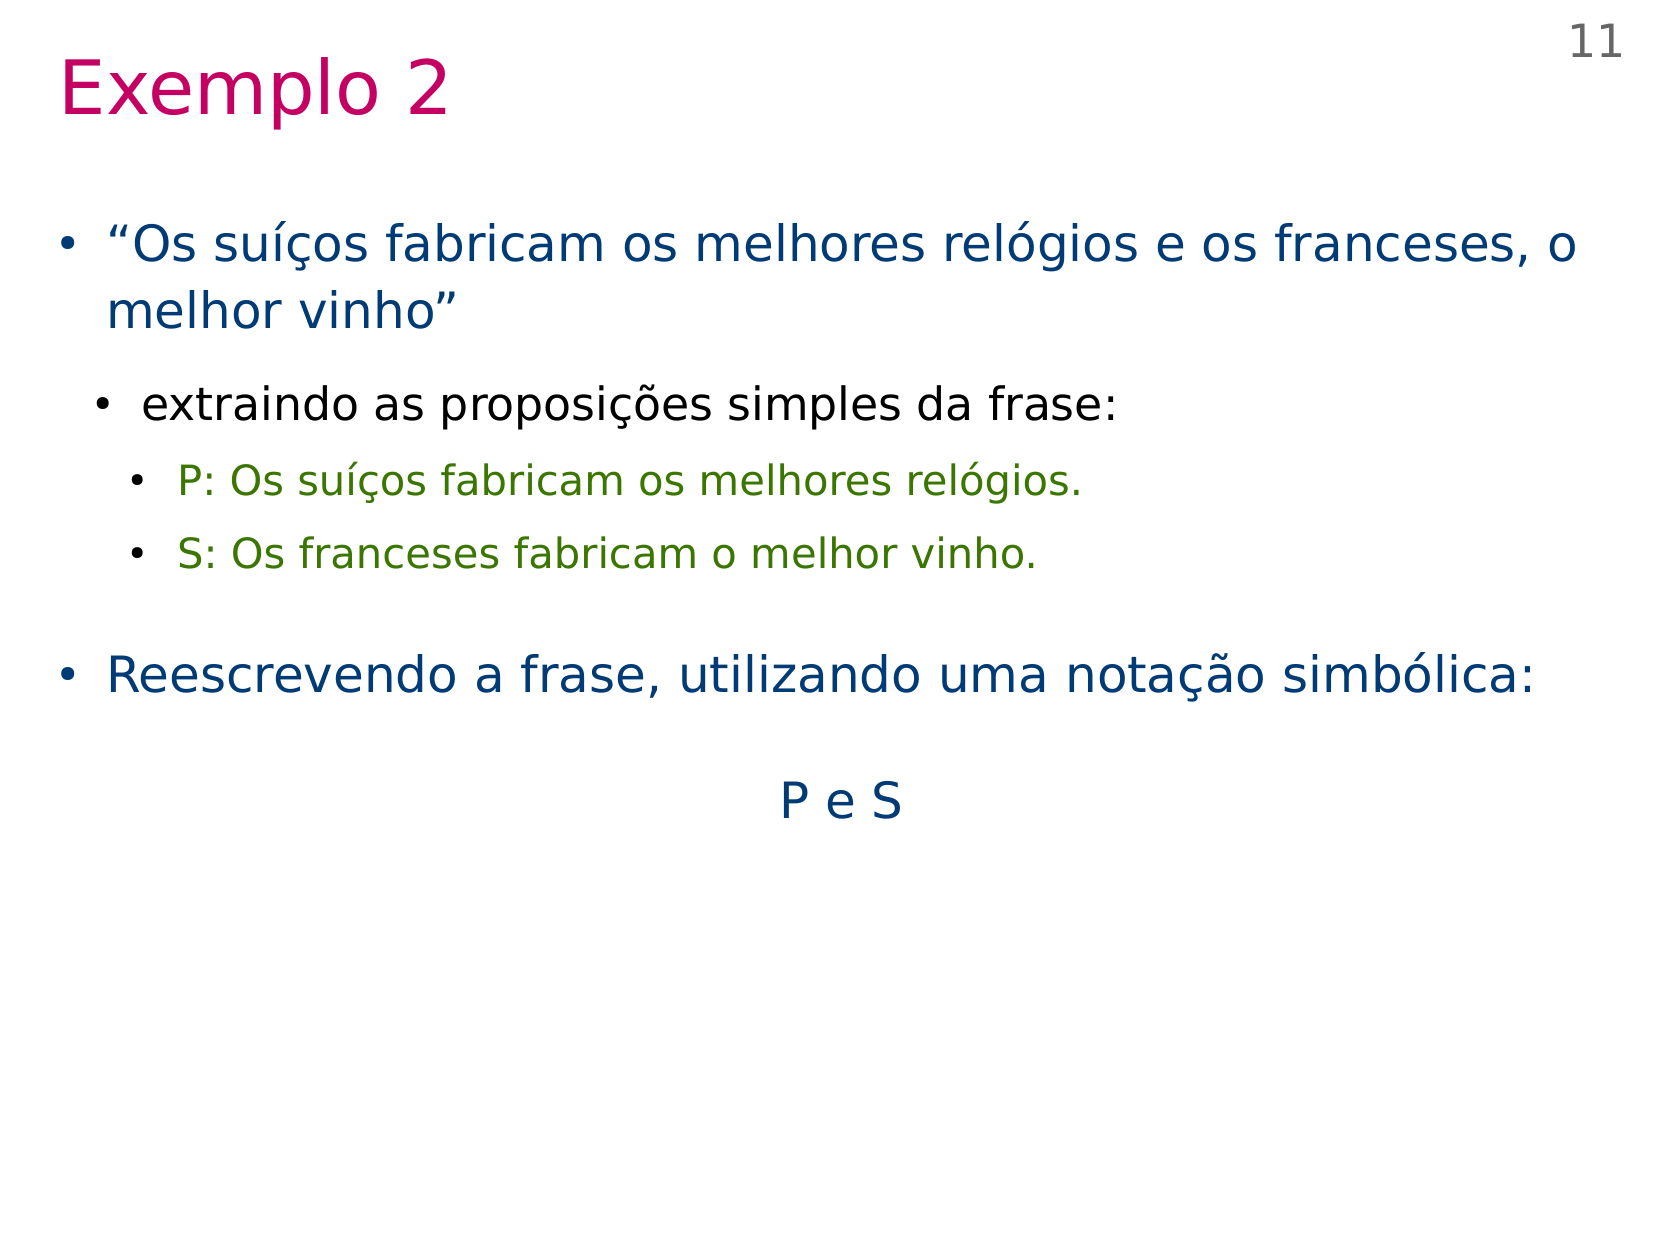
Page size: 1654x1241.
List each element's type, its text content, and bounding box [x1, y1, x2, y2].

title Exemplo 2 [59, 29, 1625, 148]
list “Os suíços fabricam os melhores relógios e os franceses, o melhor vinho” extraindo as proposições simples da frase: P: Os suíços fabricam os melhores relógios. S: Os franceses fabricam o melhor vinho. Reescrevendo a frase, utilizando uma notação simbólica: P e S [59, 206, 1625, 1211]
